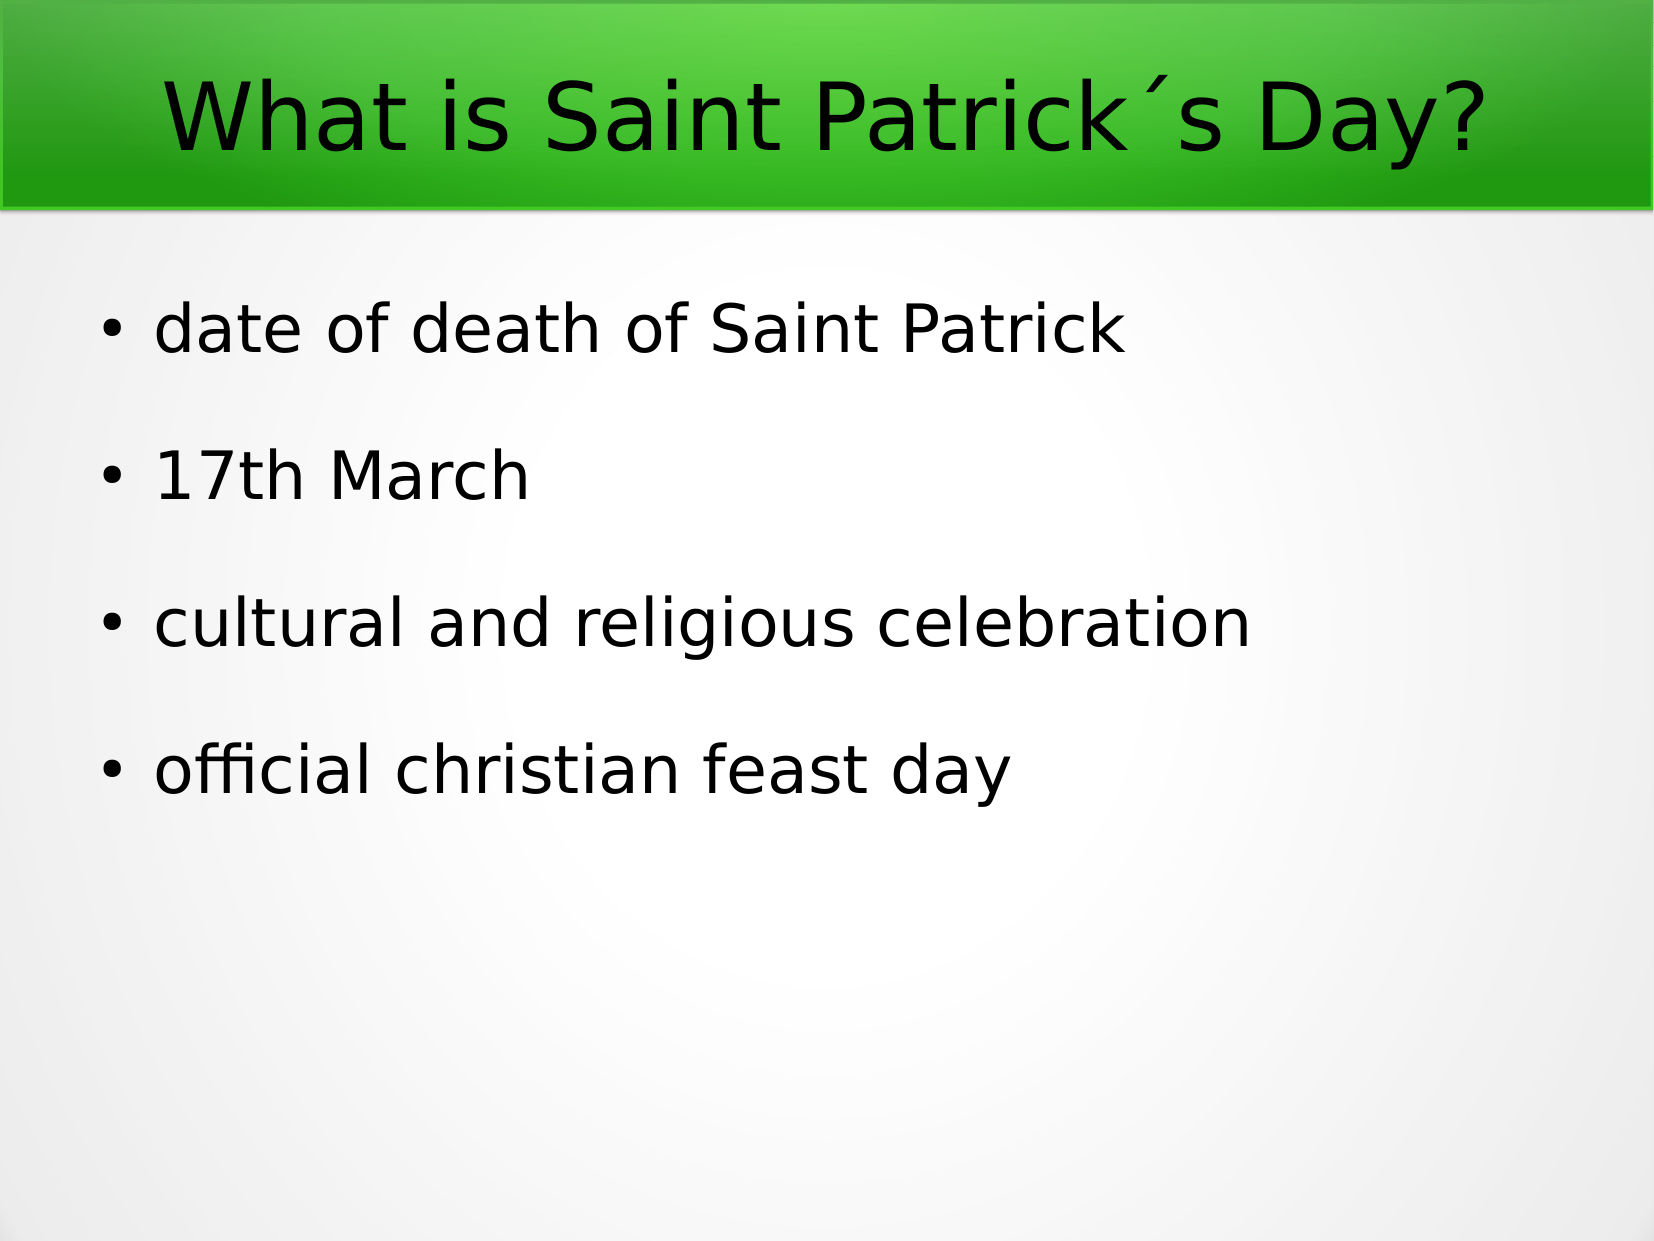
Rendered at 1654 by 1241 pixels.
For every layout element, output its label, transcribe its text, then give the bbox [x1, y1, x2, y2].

title What is Saint Patrick´s Day? [82, 47, 1571, 189]
list date of death of Saint Patrick 17th March cultural and religious celebration official christian feast day [82, 290, 1571, 1010]
